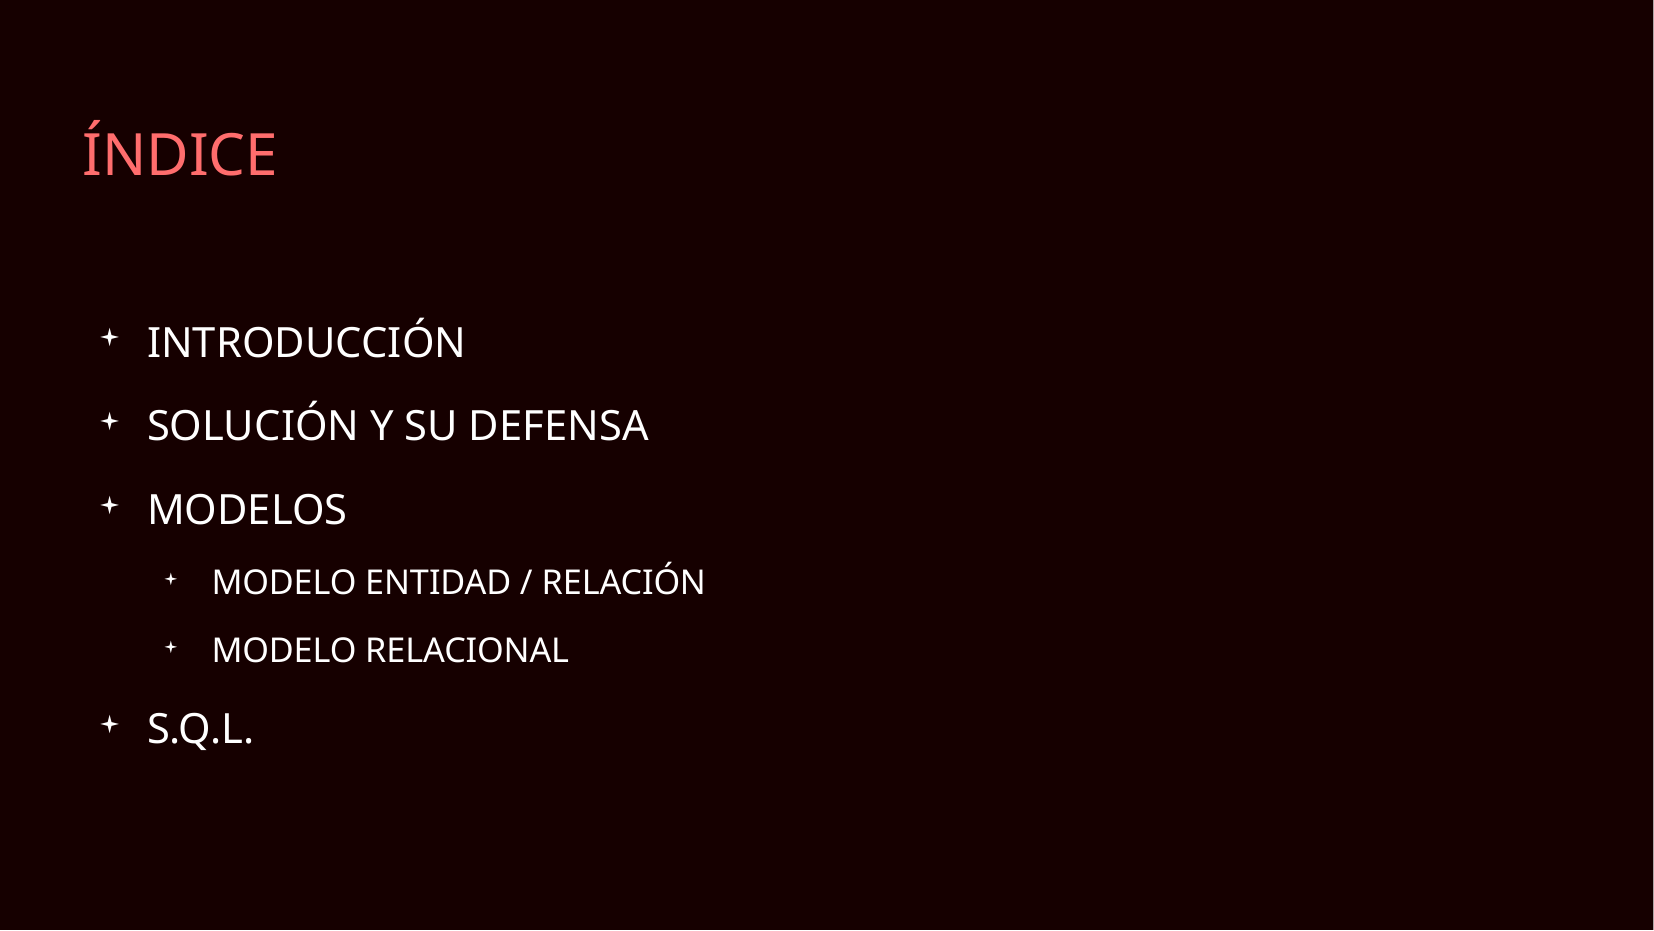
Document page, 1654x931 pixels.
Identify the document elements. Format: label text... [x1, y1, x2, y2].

list INTRODUCCIÓN SOLUCIÓN Y SU DEFENSA MODELOS MODELO ENTIDAD / RELACIÓN MODELO RELACIONAL S.Q.L. [82, 217, 1571, 758]
title ÍNDICE [82, 37, 1571, 193]
